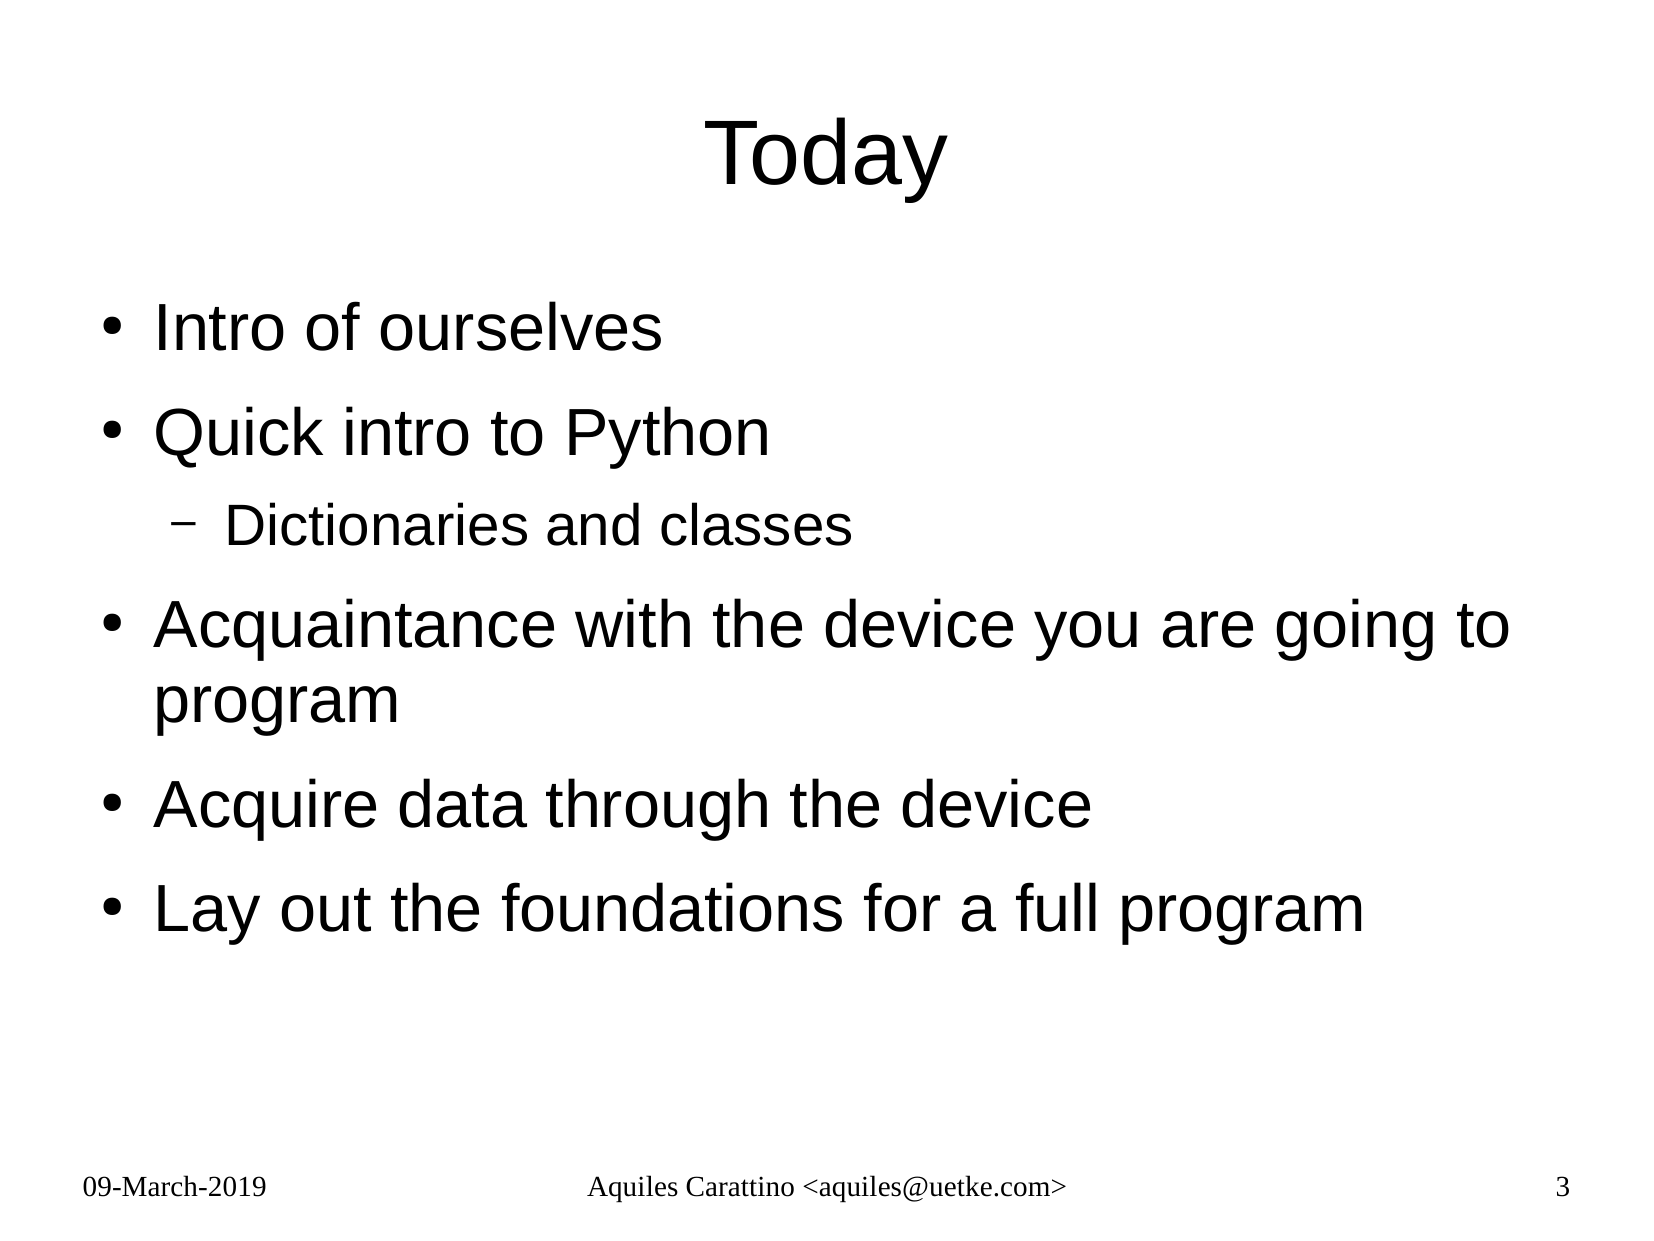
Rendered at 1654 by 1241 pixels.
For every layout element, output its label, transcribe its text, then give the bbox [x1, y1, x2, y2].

title Today [82, 49, 1571, 257]
list Intro of ourselves Quick intro to Python Dictionaries and classes Acquaintance with the device you are going to program Acquire data through the device Lay out the foundations for a full program [82, 290, 1571, 1010]
